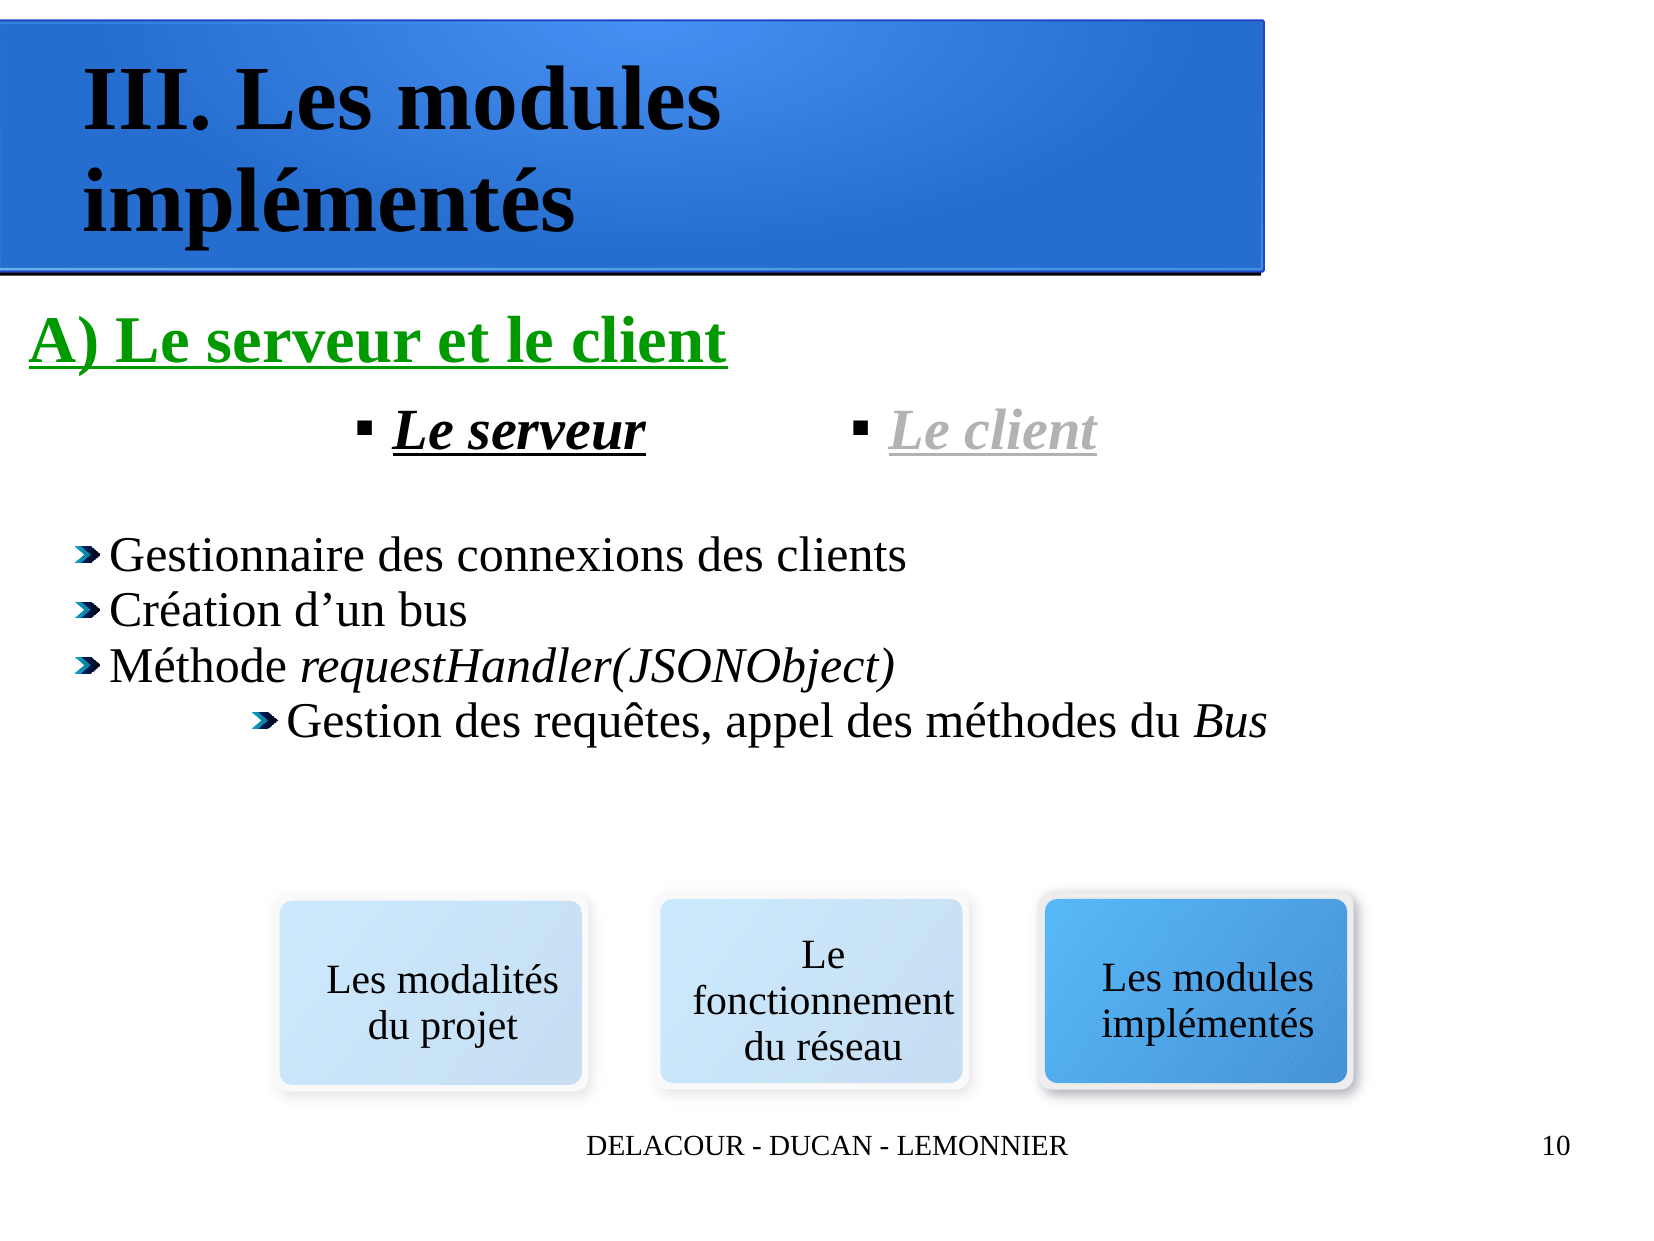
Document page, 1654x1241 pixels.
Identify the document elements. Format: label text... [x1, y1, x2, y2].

text_box Le client [838, 389, 1288, 519]
text_box Gestionnaire des connexions des clients Création d’un bus Méthode requestHandler(JSONObject) Gestion des requêtes, appel des méthodes du Bus [59, 519, 1406, 811]
picture [643, 878, 1004, 1123]
title III. Les modules implémentés [82, 47, 1235, 252]
text_box Le serveur [342, 389, 725, 519]
text_box A) Le serveur et le client [14, 295, 827, 390]
picture [1027, 878, 1389, 1123]
picture [262, 880, 624, 1124]
